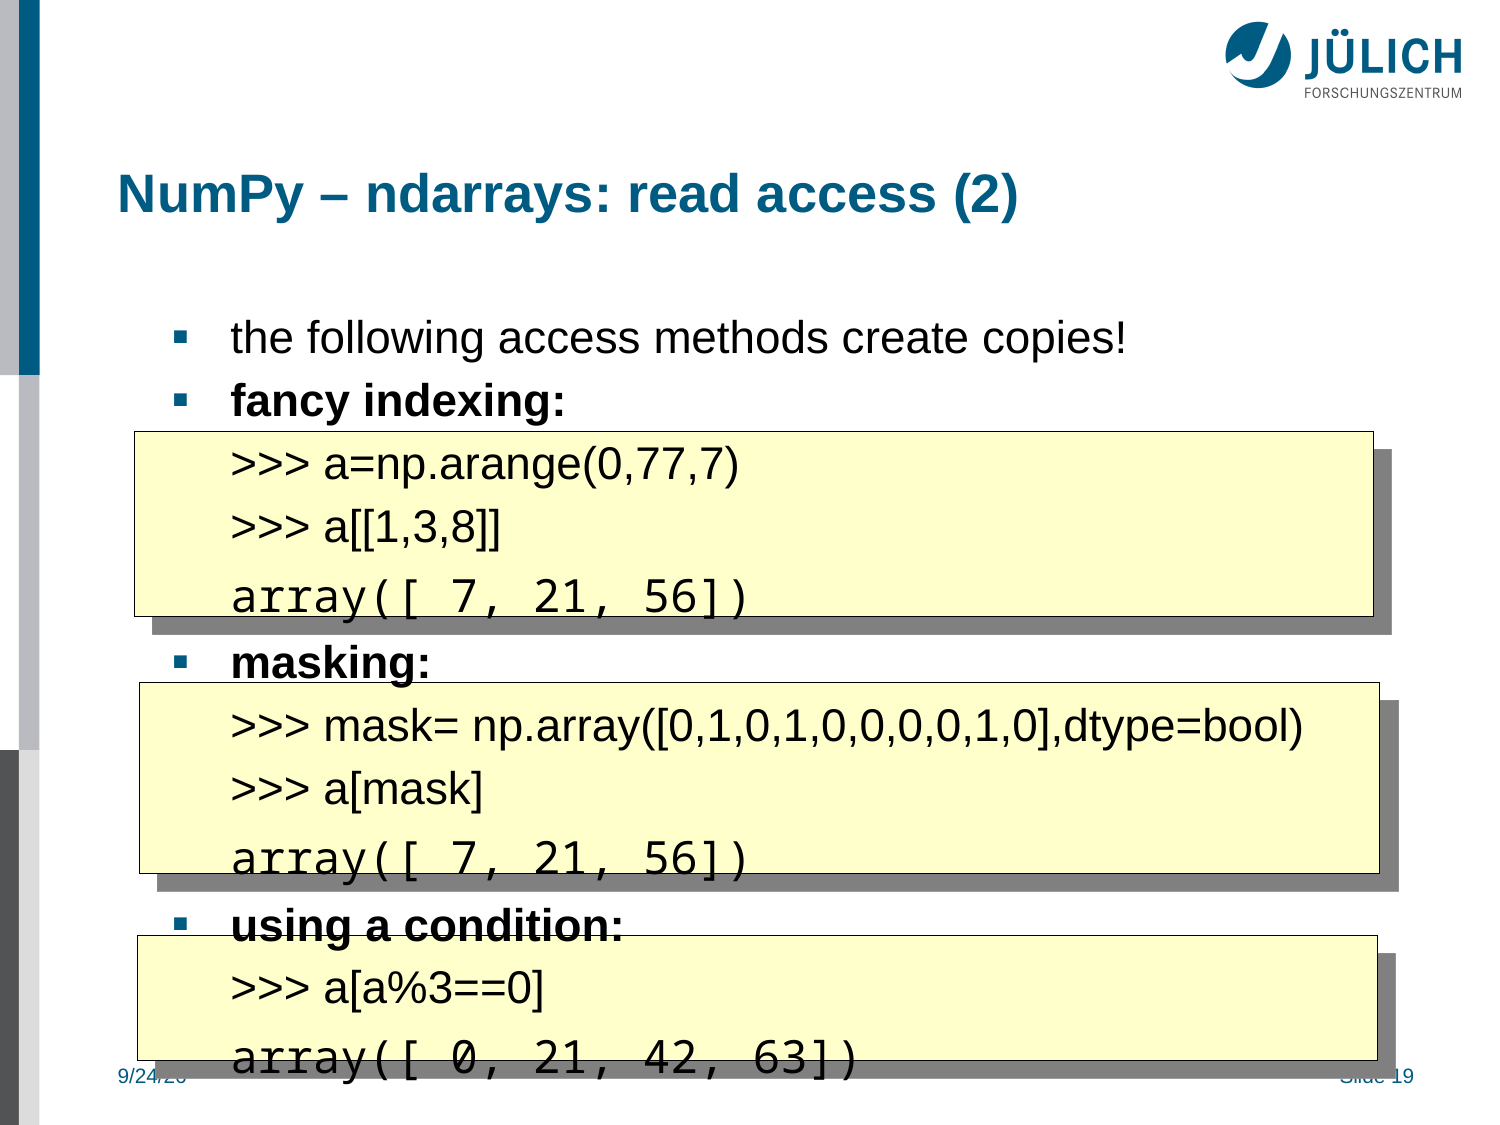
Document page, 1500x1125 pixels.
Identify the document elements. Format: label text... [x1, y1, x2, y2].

list the following access methods create copies! fancy indexing: >>> a=np.arange(0,77,7) >>> a[[1,3,8]] array([ 7, 21, 56]) masking: >>> mask= np.array([0,1,0,1,0,0,0,0,1,0],dtype=bool) >>> a[mask] array([ 7, 21, 56]) using a condition: >>> a[a%3==0] array([ 0, 21, 42, 63]) [117, 312, 1393, 1119]
title NumPy – ndarrays: read access (2) [117, 99, 1393, 288]
picture [1224, 20, 1461, 98]
